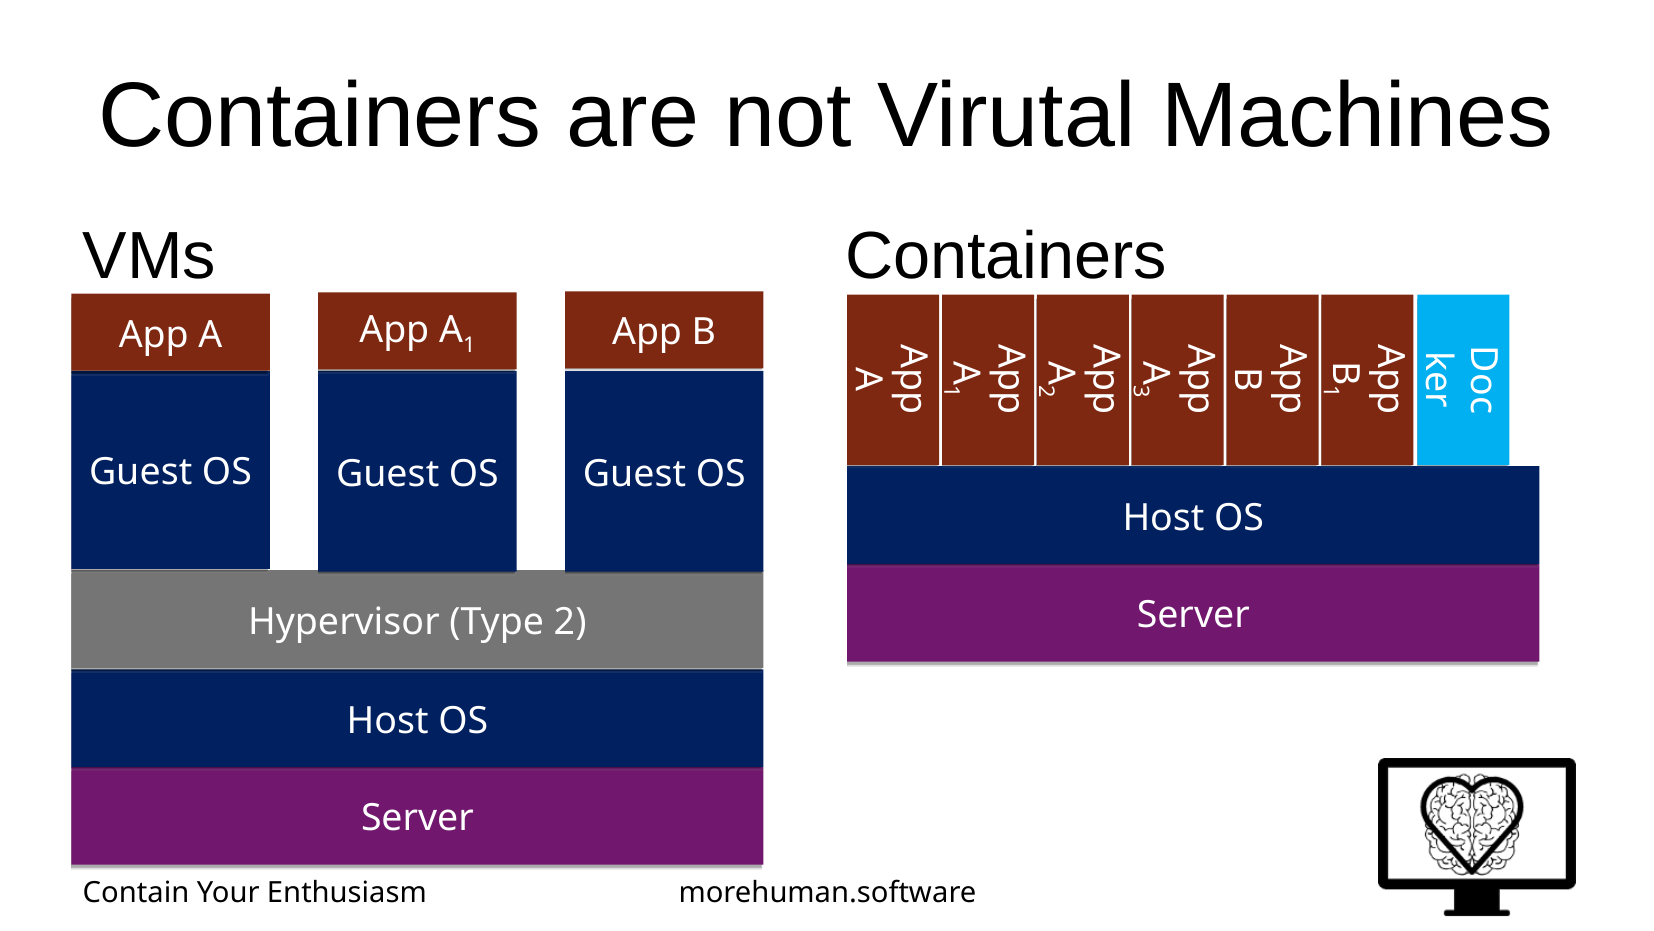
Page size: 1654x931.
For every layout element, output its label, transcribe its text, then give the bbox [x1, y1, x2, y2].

text_box Hypervisor (Type 2) [71, 570, 764, 668]
text_box App A [847, 294, 940, 466]
text_box App B [1226, 294, 1319, 466]
list Containers [845, 217, 1572, 758]
text_box App A1 [318, 292, 517, 370]
text_box Guest OS [318, 370, 517, 572]
list VMs [82, 217, 809, 758]
text_box App A [71, 293, 270, 371]
text_box Server [71, 767, 764, 865]
text_box App A2 [1036, 294, 1129, 466]
text_box Server [847, 564, 1540, 662]
text_box Host OS [847, 466, 1540, 564]
text_box App B [565, 291, 764, 369]
title Containers are not Virutal Machines [82, 37, 1571, 193]
picture [1378, 758, 1576, 925]
text_box App A3 [1131, 294, 1224, 466]
list Guest OS [71, 371, 270, 569]
text_box Docker [1417, 294, 1510, 466]
text_box App A1 [942, 294, 1035, 466]
text_box App B1 [1321, 294, 1414, 466]
text_box Host OS [71, 669, 764, 767]
text_box Guest OS [565, 370, 764, 572]
